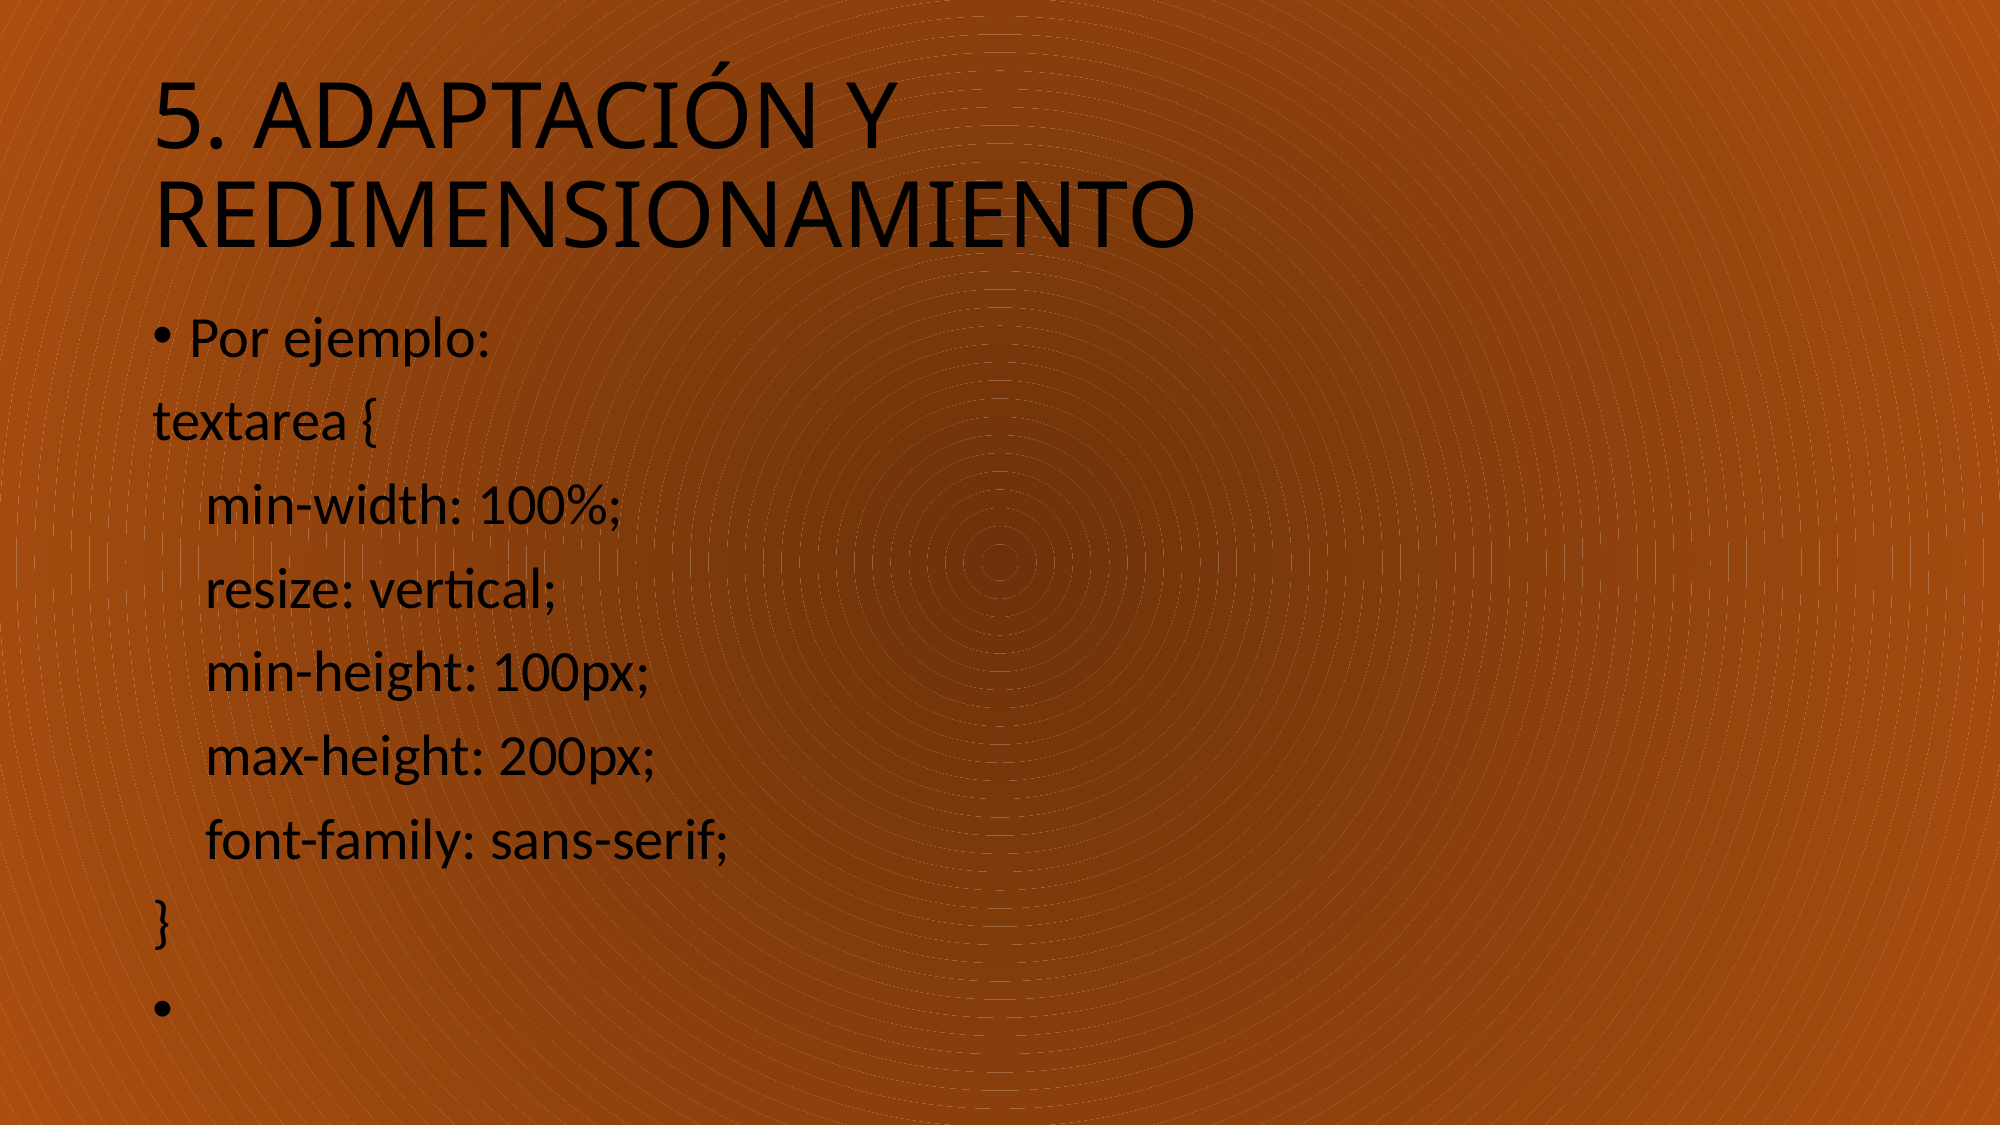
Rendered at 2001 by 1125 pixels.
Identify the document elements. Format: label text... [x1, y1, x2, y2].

title 5. ADAPTACIÓN Y REDIMENSIONAMIENTO [137, 59, 1863, 278]
list Por ejemplo: textarea { min-width: 100%; resize: vertical; min-height: 100px; max-height: 200px; font-family: sans-serif; } [137, 299, 1863, 1014]
